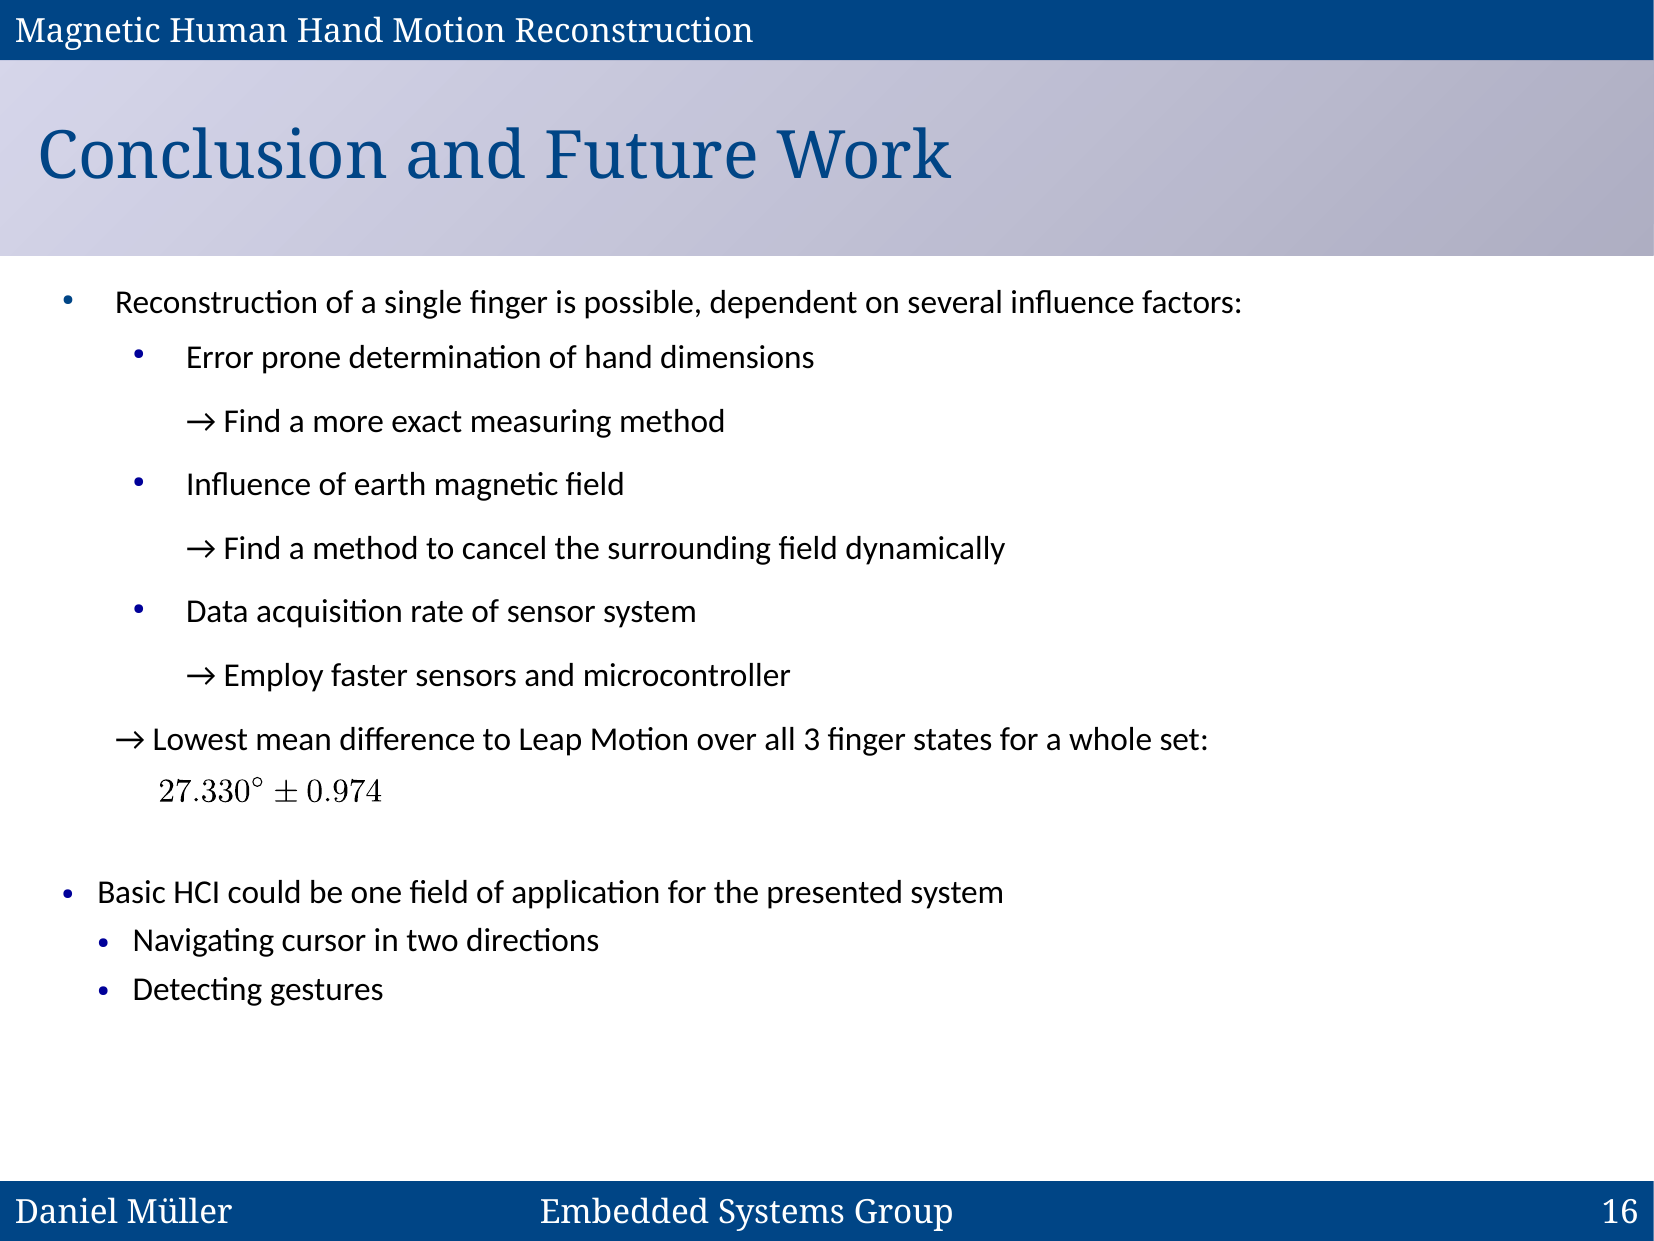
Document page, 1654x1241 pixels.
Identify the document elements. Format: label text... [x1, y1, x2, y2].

text_box [158, 776, 383, 805]
text_box Basic HCI could be one field of application for the presented system Navigating cursor in two directions Detecting gestures [47, 871, 1379, 1034]
list Reconstruction of a single finger is possible, dependent on several influence factors: Error prone determination of hand dimensions → Find a more exact measuring method Influence of earth magnetic field → Find a method to cancel the surrounding field dynamically Data acquisition rate of sensor system → Employ faster sensors and microcontroller → Lowest mean difference to Leap Motion over all 3 finger states for a whole set: [44, 280, 1610, 896]
title Conclusion and Future Work [37, 47, 1411, 256]
